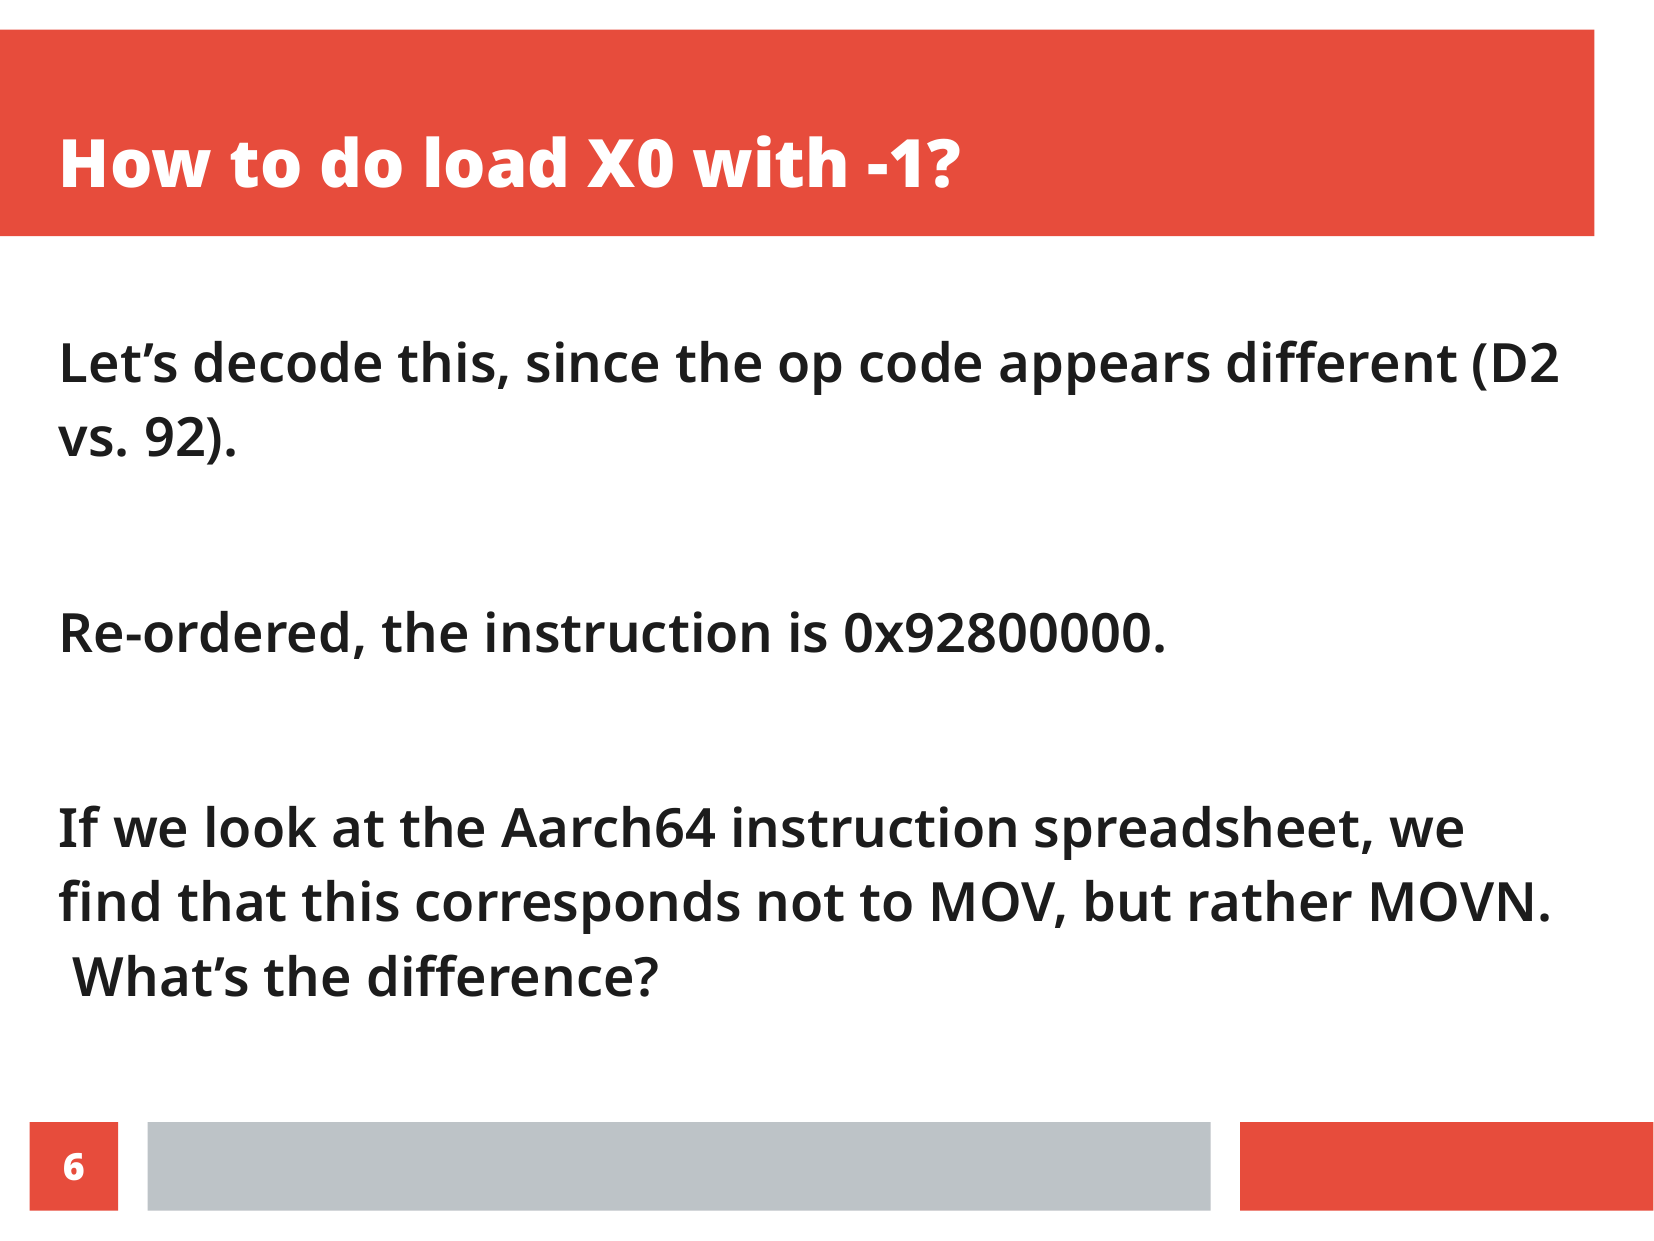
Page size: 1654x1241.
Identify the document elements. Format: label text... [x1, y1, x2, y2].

title How to do load X0 with -1? [59, 59, 1595, 207]
list Let’s decode this, since the op code appears different (D2 vs. 92). Re-ordered, the instruction is 0x92800000. If we look at the Aarch64 instruction spreadsheet, we find that this corresponds not to MOV, but rather MOVN. What’s the difference? [59, 324, 1565, 1093]
